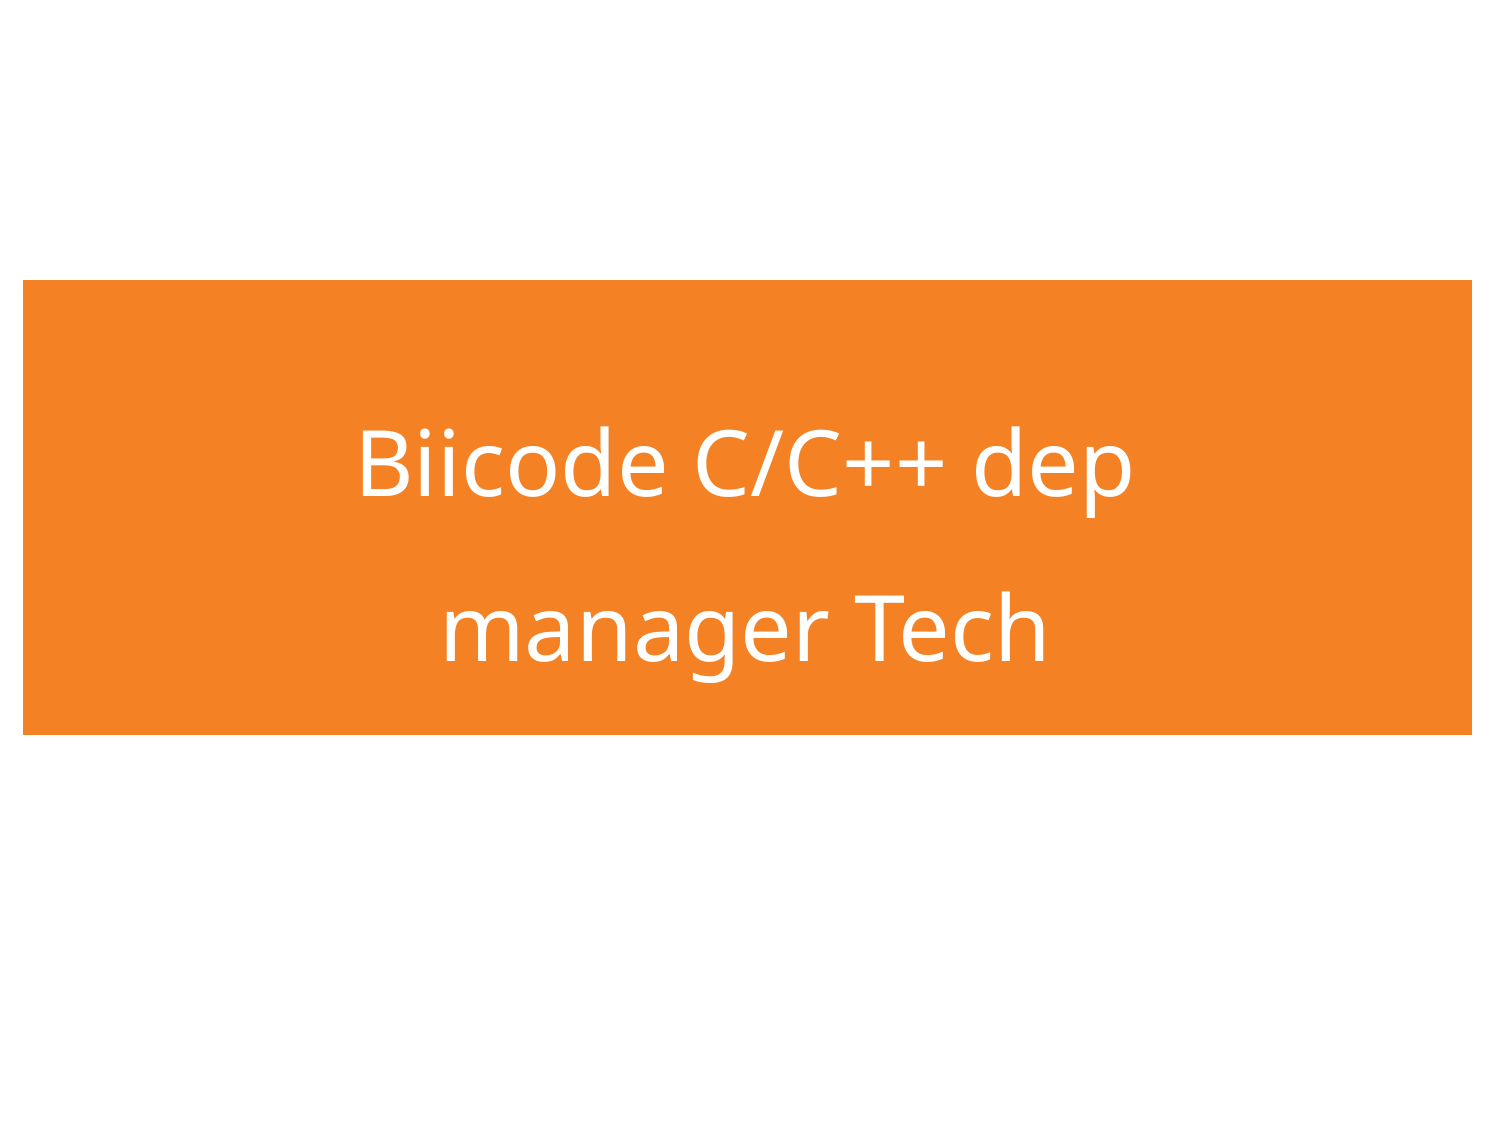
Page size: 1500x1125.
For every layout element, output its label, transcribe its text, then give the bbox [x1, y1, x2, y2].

text_box [23, 280, 1472, 735]
text_box Biicode C/C++ dep manager Tech [251, 342, 1240, 687]
